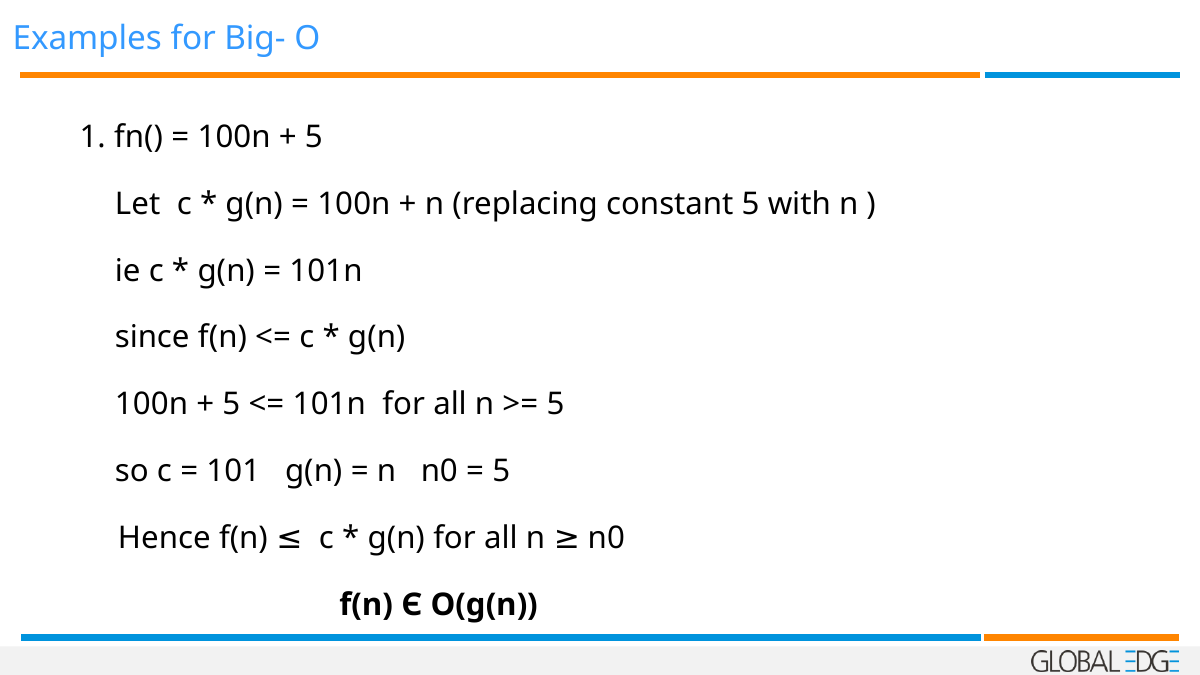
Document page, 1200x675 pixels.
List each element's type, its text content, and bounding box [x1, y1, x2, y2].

picture [1031, 650, 1179, 672]
title Examples for Big- O [12, 9, 1088, 63]
text_box 1. fn() = 100n + 5 Let c * g(n) = 100n + n (replacing constant 5 with n ) ie c * g(n) = 101n since f(n) <= c * g(n) 100n + 5 <= 101n for all n >= 5 so c = 101 g(n) = n n0 = 5 Hence f(n) ≤ c * g(n) for all n ≥ n0 f(n) Є O(g(n)) [29, 106, 1040, 585]
